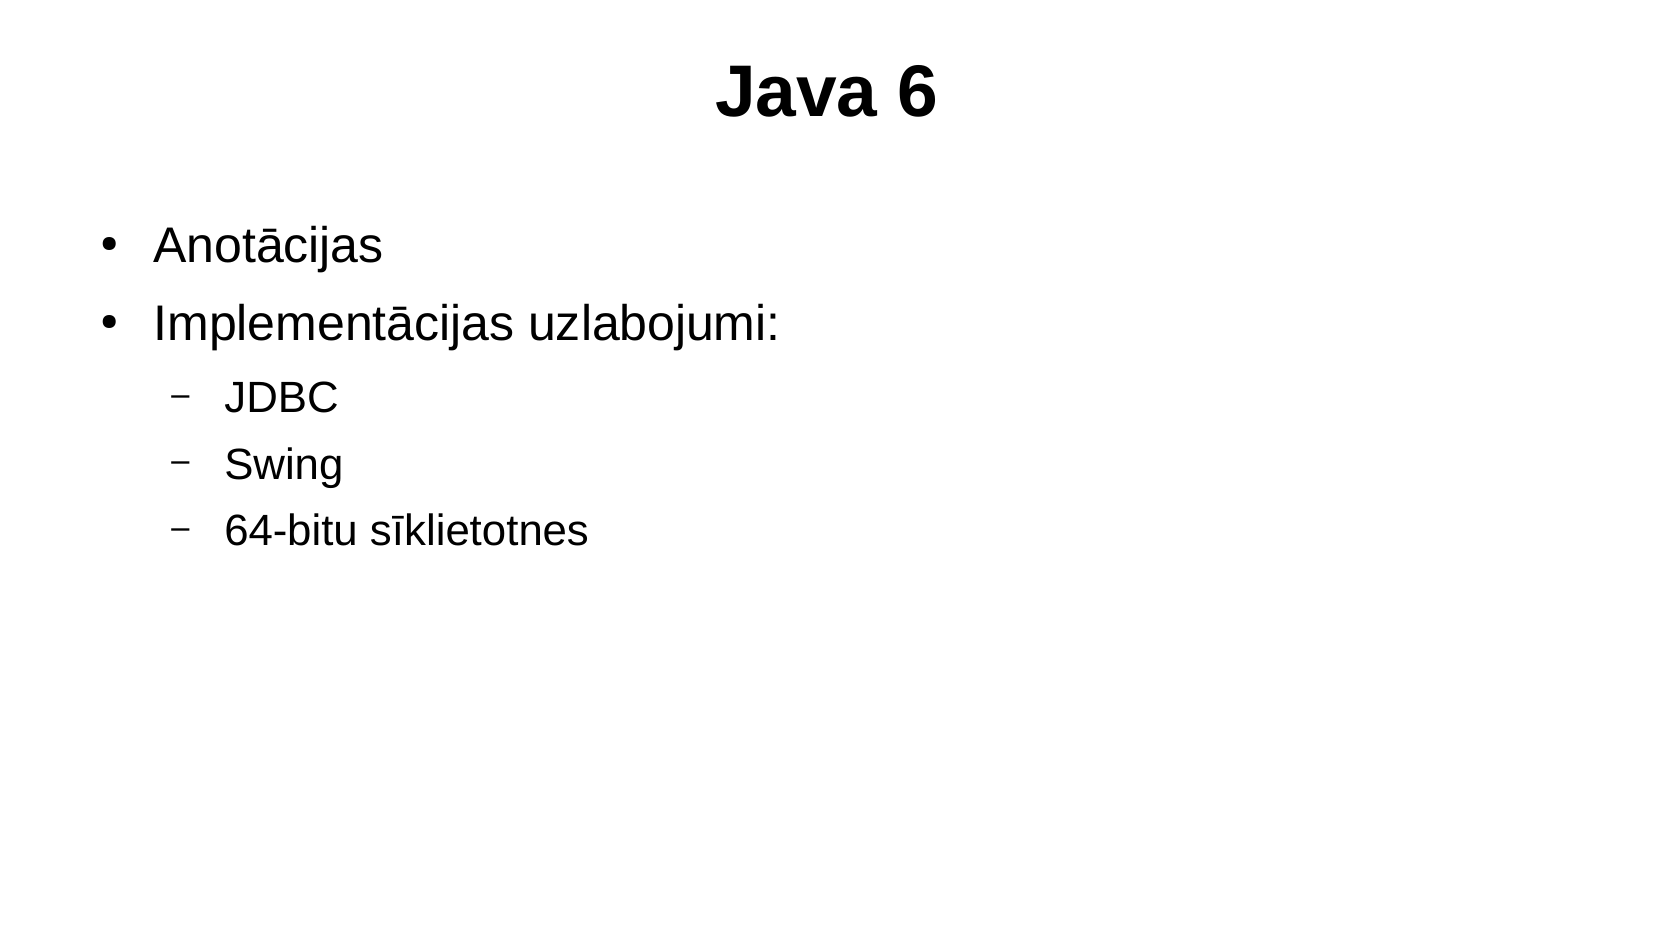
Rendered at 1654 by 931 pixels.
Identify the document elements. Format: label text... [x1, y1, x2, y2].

title Java 6 [82, 37, 1571, 147]
list Anotācijas Implementācijas uzlabojumi: JDBC Swing 64-bitu sīklietotnes [82, 217, 1538, 758]
